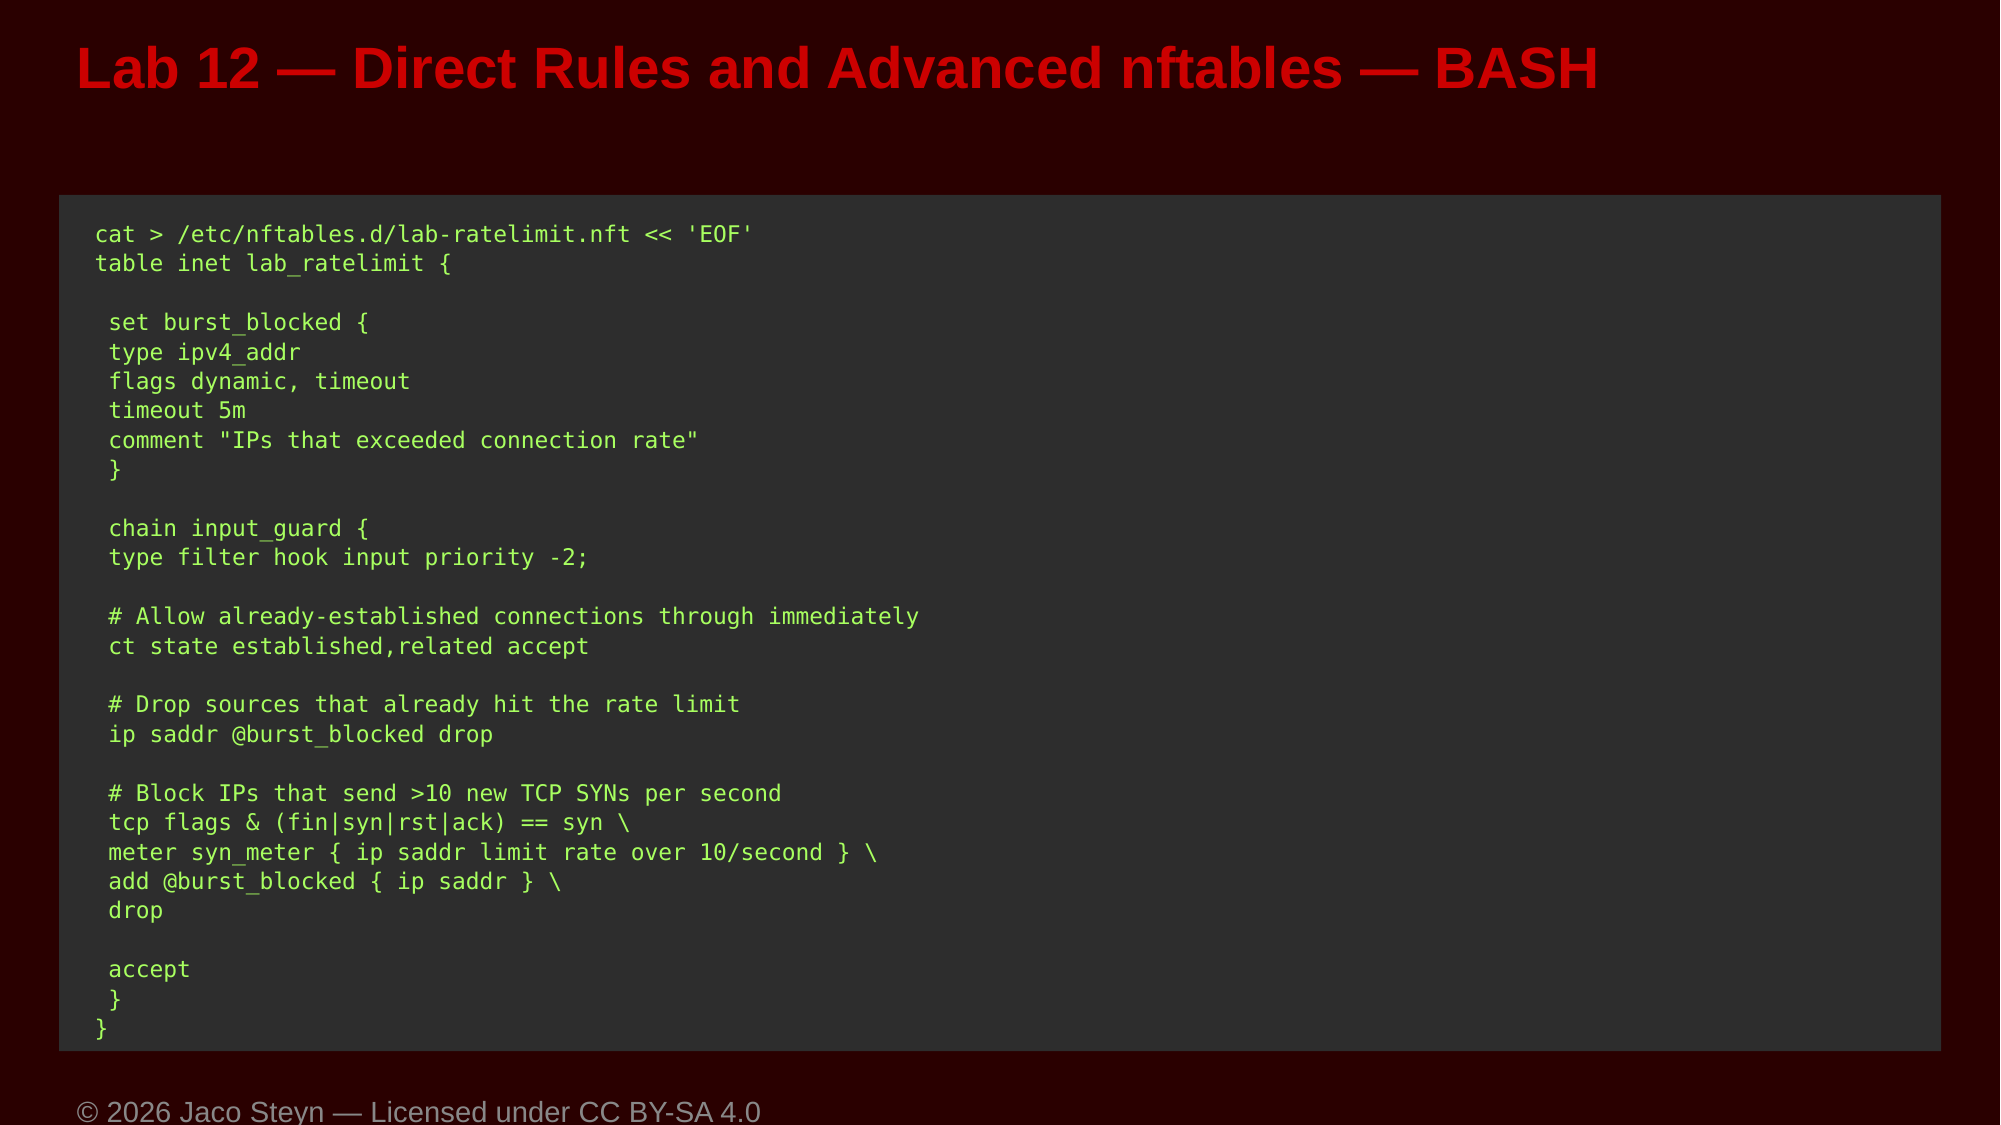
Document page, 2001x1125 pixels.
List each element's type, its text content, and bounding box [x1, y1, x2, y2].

text_box cat > /etc/nftables.d/lab-ratelimit.nft << 'EOF' table inet lab_ratelimit { set burst_blocked { type ipv4_addr flags dynamic, timeout timeout 5m comment "IPs that exceeded connection rate" } chain input_guard { type filter hook input priority -2; # Allow already-established connections through immediately ct state established,related accept # Drop sources that already hit the rate limit ip saddr @burst_blocked drop # Block IPs that send >10 new TCP SYNs per second tcp flags & (fin|syn|rst|ack) == syn \ meter syn_meter { ip saddr limit rate over 10/second } \ add @burst_blocked { ip saddr } \ drop accept } } [59, 194, 1942, 1052]
text_box Lab 12 — Direct Rules and Advanced nftables — BASH [59, 23, 1942, 178]
text_box © 2026 Jaco Steyn — Licensed under CC BY-SA 4.0 [59, 1083, 1942, 1120]
